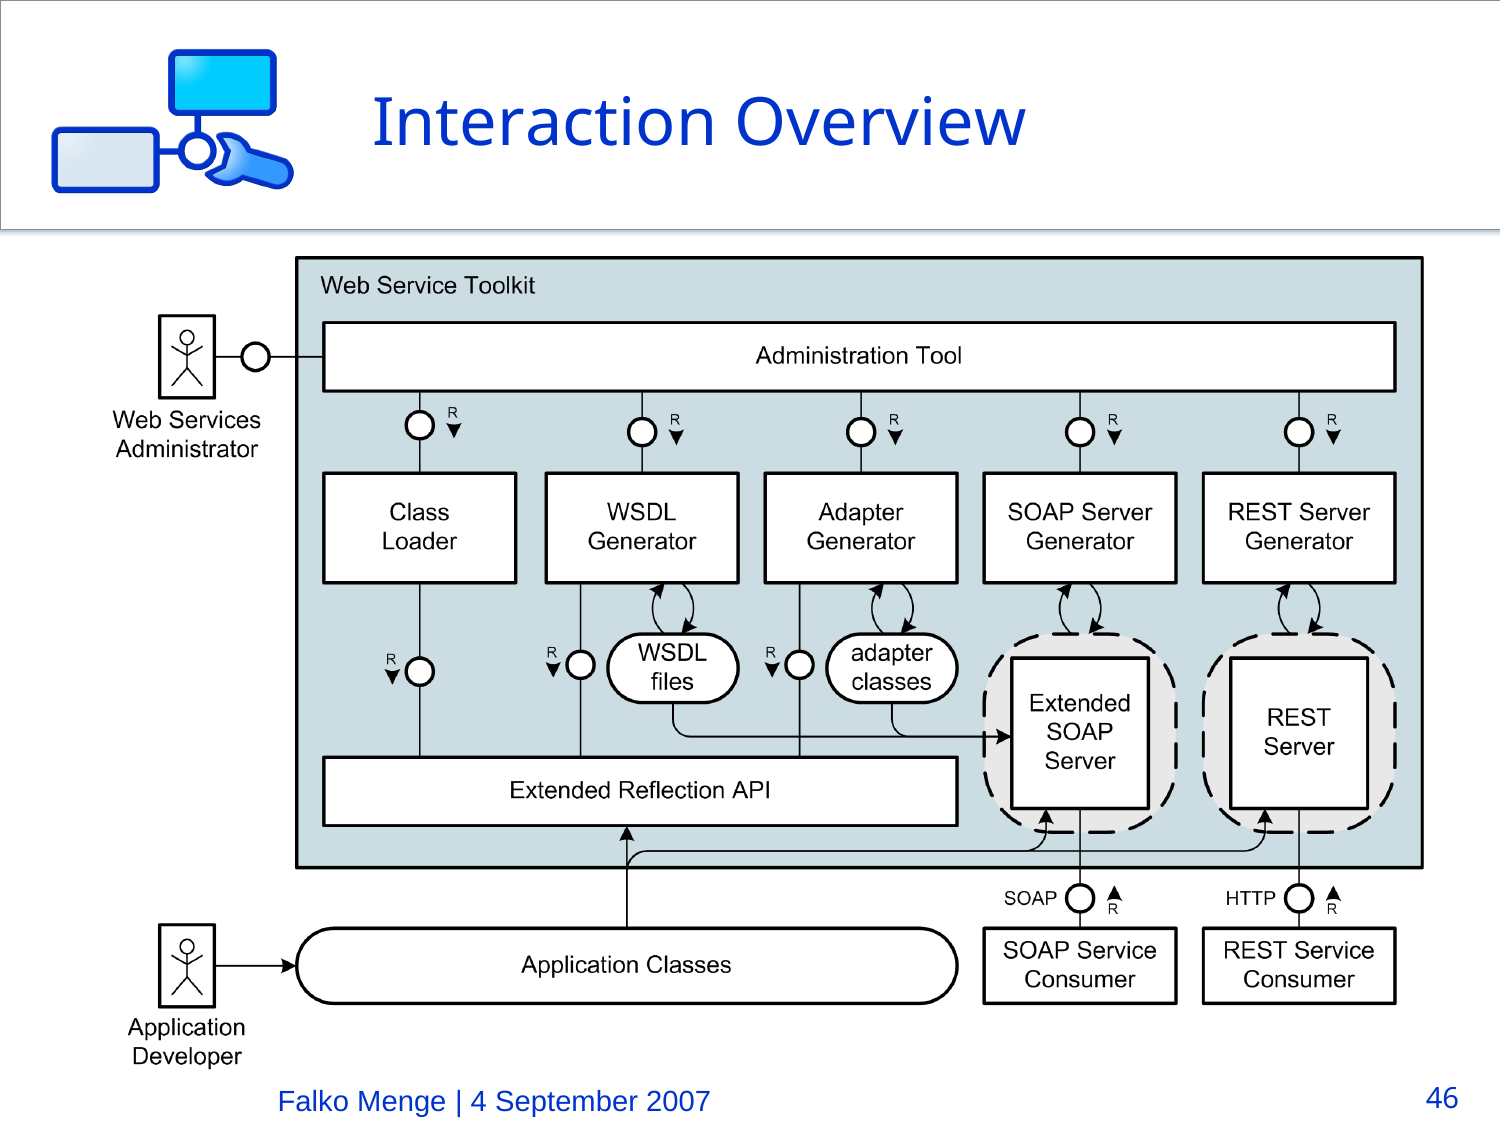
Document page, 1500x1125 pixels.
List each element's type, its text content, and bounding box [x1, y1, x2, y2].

picture [8, 19, 310, 224]
picture [0, 230, 1500, 236]
title Interaction Overview [372, 19, 1500, 221]
picture [112, 255, 1424, 1072]
